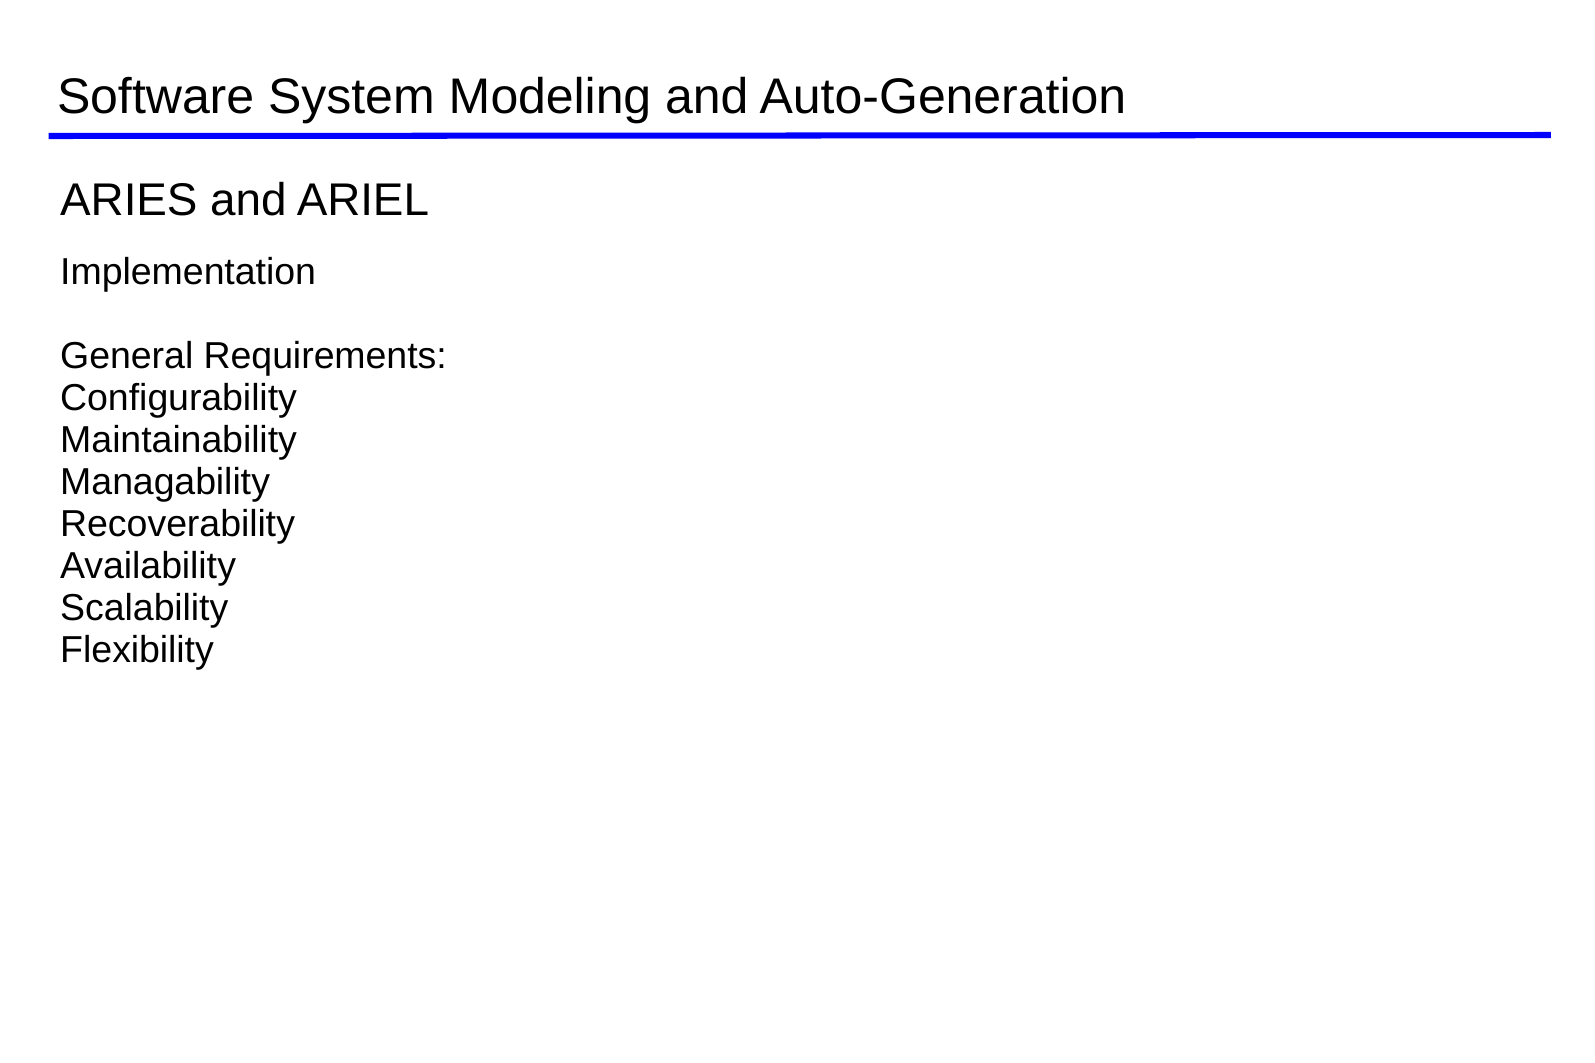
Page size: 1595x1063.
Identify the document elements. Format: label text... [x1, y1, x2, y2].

text_box Implementation General Requirements: Configurability Maintainability Managability Recoverability Availability Scalability Flexibility [45, 243, 462, 721]
text_box ARIES and ARIEL [45, 166, 445, 233]
text_box Software System Modeling and Auto-Generation [42, 60, 1142, 132]
